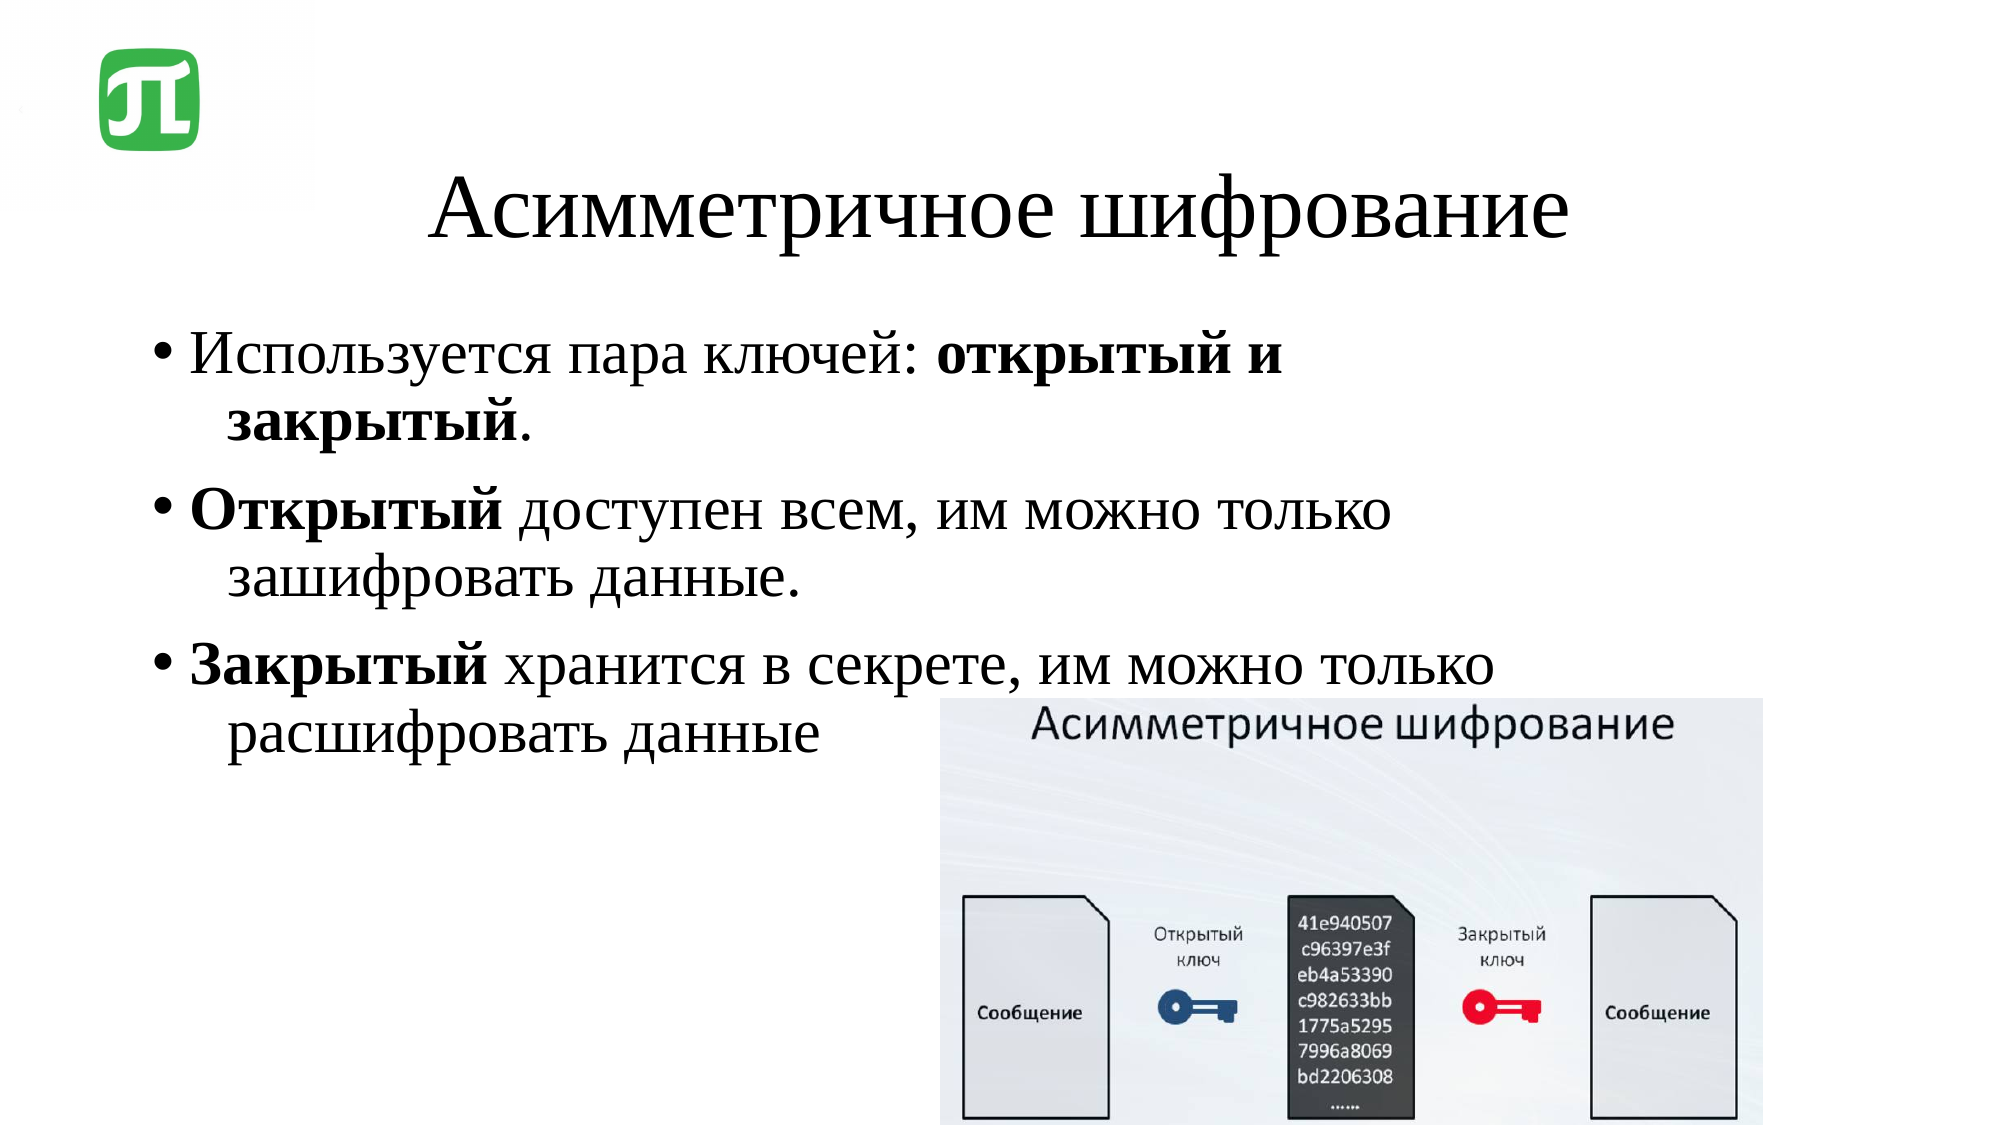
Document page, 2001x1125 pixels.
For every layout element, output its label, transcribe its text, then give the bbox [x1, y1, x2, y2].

title Асимметричное шифрование [137, 99, 1863, 317]
picture [940, 698, 1763, 1125]
picture [0, 0, 315, 211]
list Используется пара ключей: открытый и закрытый. Открытый доступен всем, им можно только зашифровать данные. Закрытый хранится в секрете, им можно только расшифровать данные [137, 311, 1576, 788]
